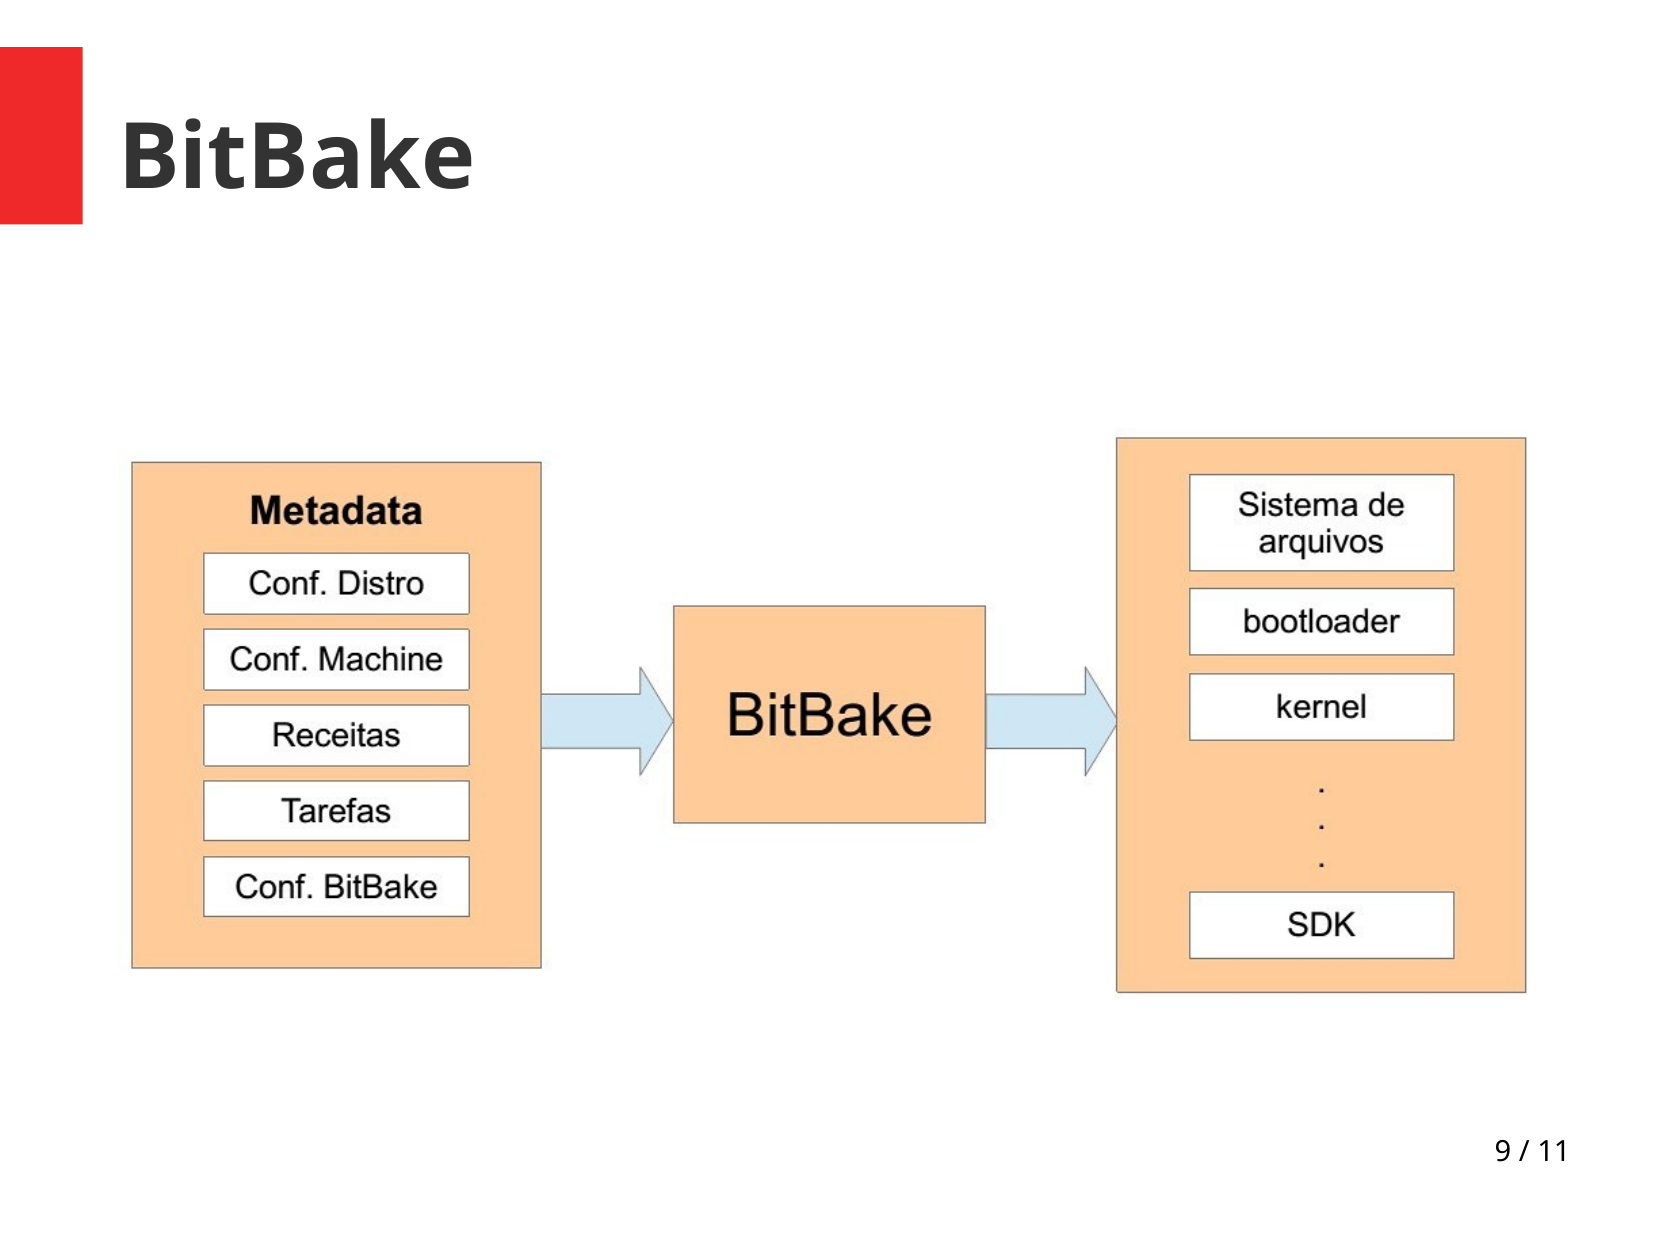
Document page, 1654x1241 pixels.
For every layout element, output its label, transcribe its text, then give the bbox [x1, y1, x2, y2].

title BitBake [118, 45, 1571, 260]
picture [118, 428, 1536, 1000]
